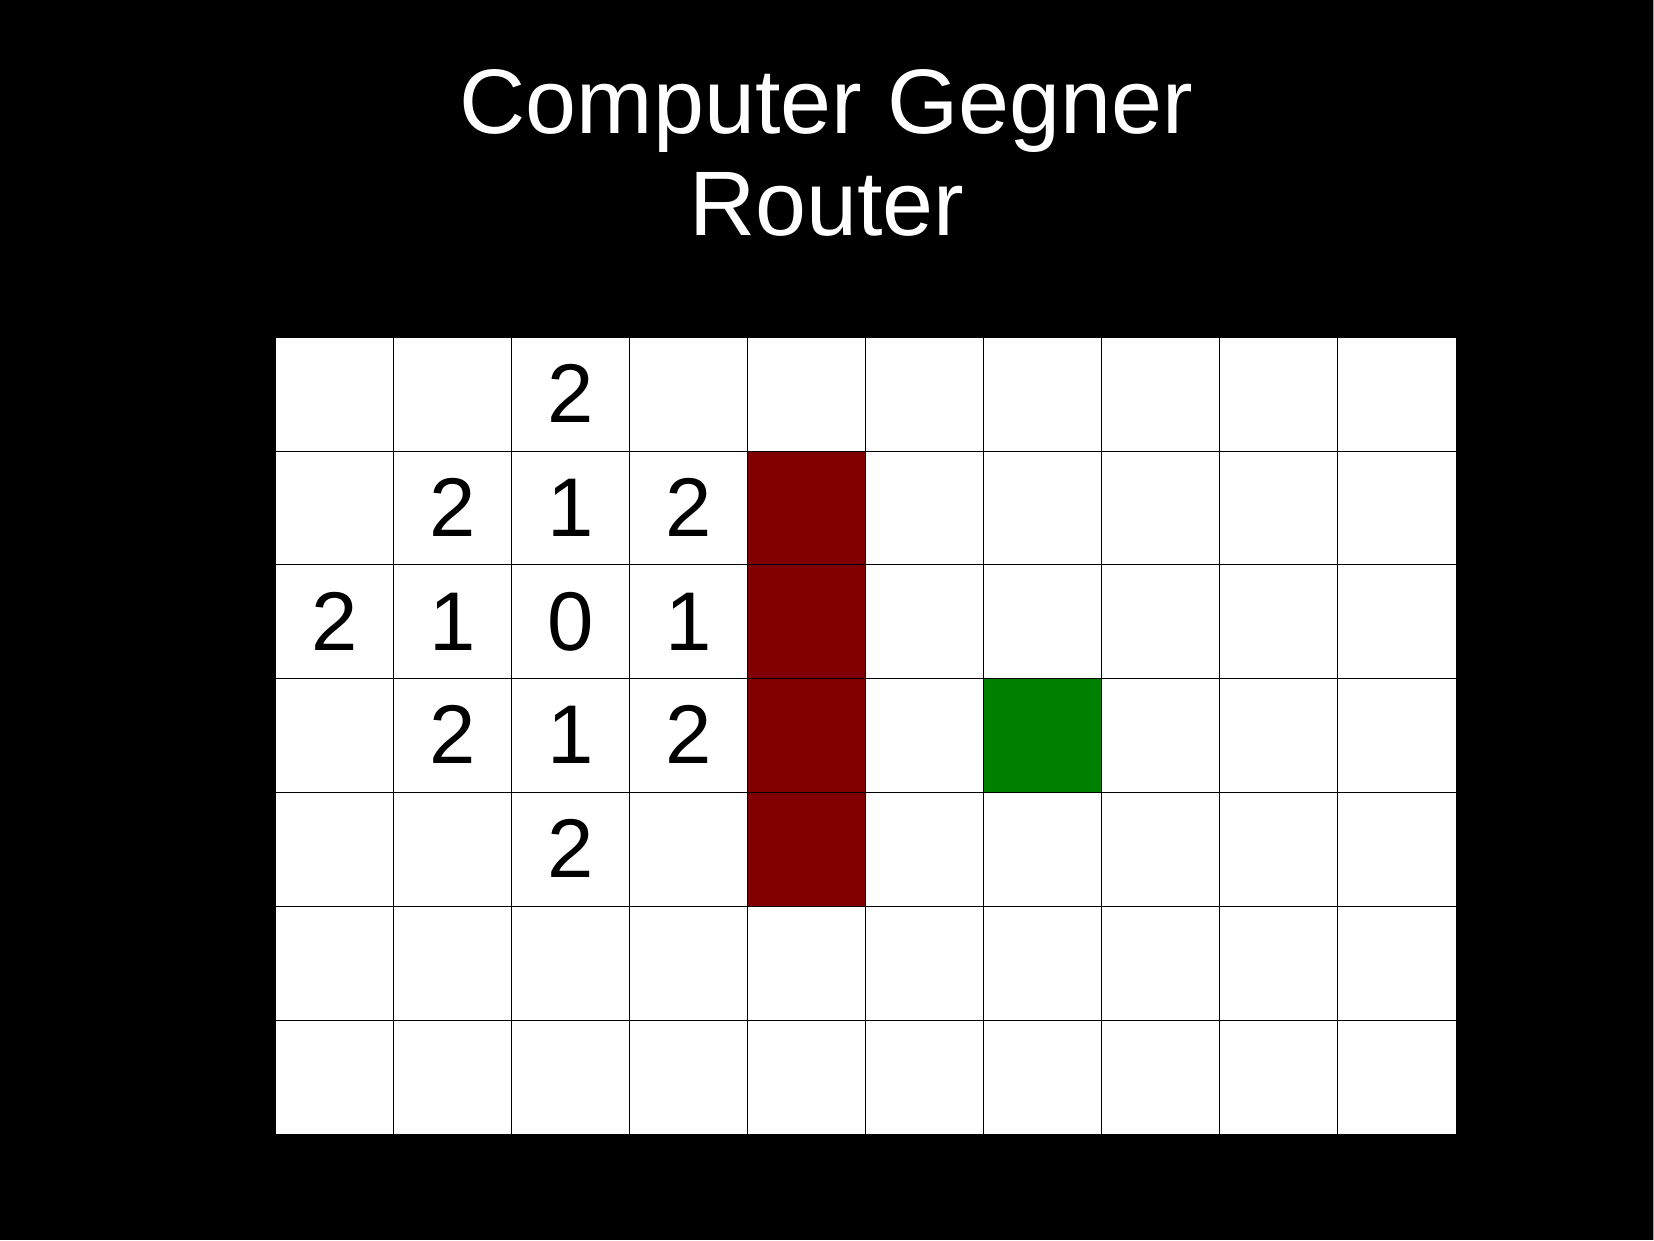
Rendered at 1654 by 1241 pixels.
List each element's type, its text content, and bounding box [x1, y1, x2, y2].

table_cell 0 [512, 565, 629, 678]
table_cell [984, 565, 1101, 678]
table_cell [866, 1021, 983, 1134]
table_cell [1102, 1021, 1219, 1134]
table_cell 2 [394, 452, 511, 564]
table_cell [866, 679, 983, 792]
table_cell [630, 793, 747, 906]
table_cell [984, 907, 1101, 1020]
table_header [866, 338, 983, 451]
table_cell [512, 907, 629, 1020]
table_cell [984, 793, 1101, 906]
table_cell [1338, 452, 1456, 564]
table_cell 2 [630, 679, 747, 792]
table_header [984, 338, 1101, 451]
table_header [748, 338, 865, 451]
table_cell 2 [276, 565, 393, 678]
table_cell 2 [394, 679, 511, 792]
table_cell [1338, 565, 1456, 678]
table_cell [748, 565, 865, 678]
table_cell [1220, 793, 1337, 906]
table_header [630, 338, 747, 451]
table_cell [276, 793, 393, 906]
table_cell [1102, 679, 1219, 792]
table_cell [1102, 793, 1219, 906]
table_cell [984, 1021, 1101, 1134]
table_cell [1102, 452, 1219, 564]
table_cell [1220, 565, 1337, 678]
table_header [1102, 338, 1219, 451]
table_cell [1338, 793, 1456, 906]
table_cell [866, 907, 983, 1020]
table_header 2 [512, 338, 629, 451]
table_cell [276, 679, 393, 792]
table_cell [630, 907, 747, 1020]
table_cell [866, 452, 983, 564]
title Computer Gegner Router [82, 49, 1571, 257]
table_cell [748, 679, 865, 792]
table_header [1220, 338, 1337, 451]
table_cell [866, 565, 983, 678]
table_cell [276, 1021, 393, 1134]
table_cell [748, 793, 865, 906]
table_cell [1338, 907, 1456, 1020]
table_cell [394, 907, 511, 1020]
table_cell [866, 793, 983, 906]
table_cell [1102, 565, 1219, 678]
table_cell [1338, 679, 1456, 792]
table_header [1338, 338, 1456, 451]
table_cell 1 [512, 679, 629, 792]
table_cell [748, 452, 865, 564]
table_cell 2 [630, 452, 747, 564]
table_cell [748, 907, 865, 1020]
table_cell [1220, 679, 1337, 792]
table_cell [1220, 452, 1337, 564]
table_cell 1 [630, 565, 747, 678]
table_cell 2 [512, 793, 629, 906]
table_cell [1102, 907, 1219, 1020]
table_cell [748, 1021, 865, 1134]
table_header [276, 338, 393, 451]
table_cell [984, 679, 1101, 792]
table_cell [1220, 1021, 1337, 1134]
table_cell [276, 907, 393, 1020]
table_cell 1 [394, 565, 511, 678]
table_cell [394, 793, 511, 906]
table_cell [512, 1021, 629, 1134]
table_cell [276, 452, 393, 564]
table_cell [630, 1021, 747, 1134]
table_header [394, 338, 511, 451]
table_cell [394, 1021, 511, 1134]
table_cell [984, 452, 1101, 564]
table_cell 1 [512, 452, 629, 564]
table_cell [1338, 1021, 1456, 1134]
table_cell [1220, 907, 1337, 1020]
